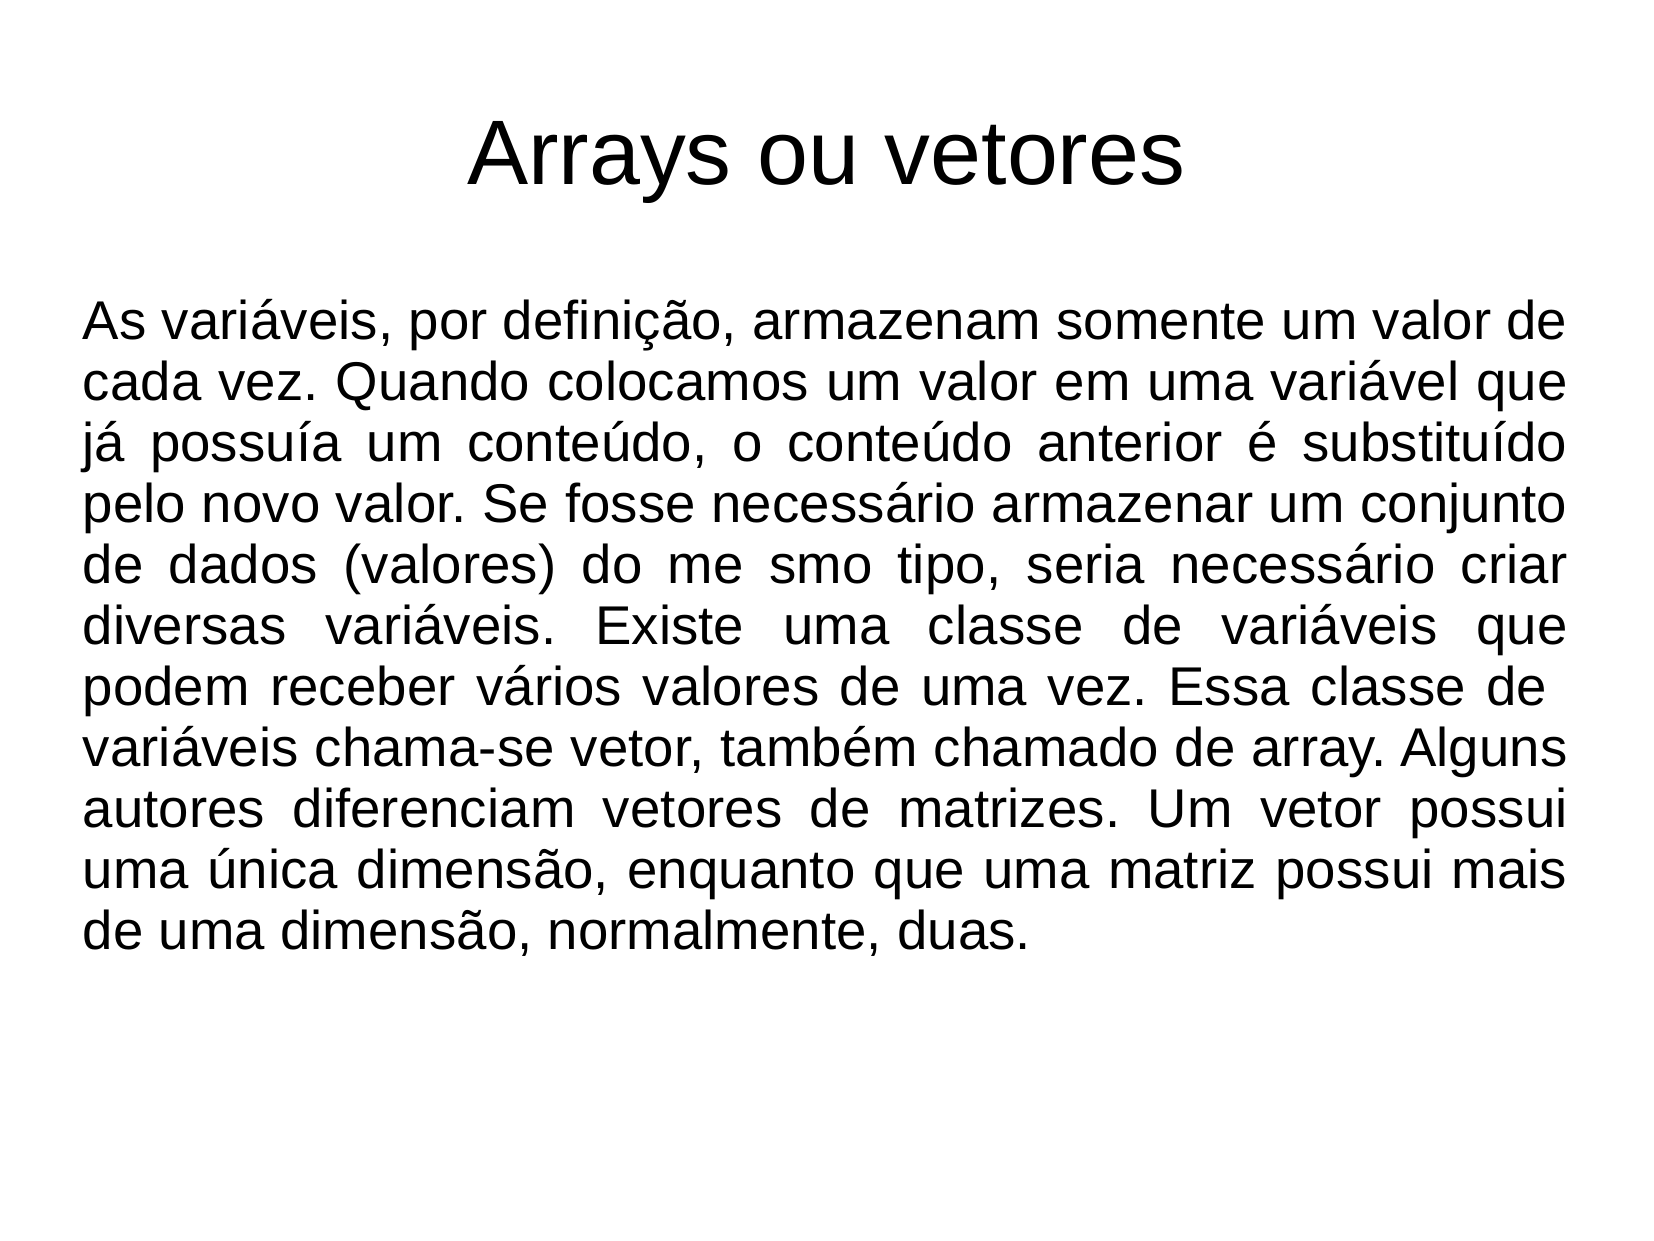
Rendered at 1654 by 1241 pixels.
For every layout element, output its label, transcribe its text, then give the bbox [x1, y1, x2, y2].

list As variáveis, por definição, armazenam somente um valor de cada vez. Quando colocamos um valor em uma variável que já possuía um conteúdo, o conteúdo anterior é substituído pelo novo valor. Se fosse necessário armazenar um conjunto de dados (valores) do me smo tipo, seria necessário criar diversas variáveis. Existe uma classe de variáveis que podem receber vários valores de uma vez. Essa classe de variáveis chama-se vetor, também chamado de array. Alguns autores diferenciam vetores de matrizes. Um vetor possui uma única dimensão, enquanto que uma matriz possui mais de uma dimensão, normalmente, duas. [82, 290, 1571, 1010]
title Arrays ou vetores [82, 49, 1571, 257]
